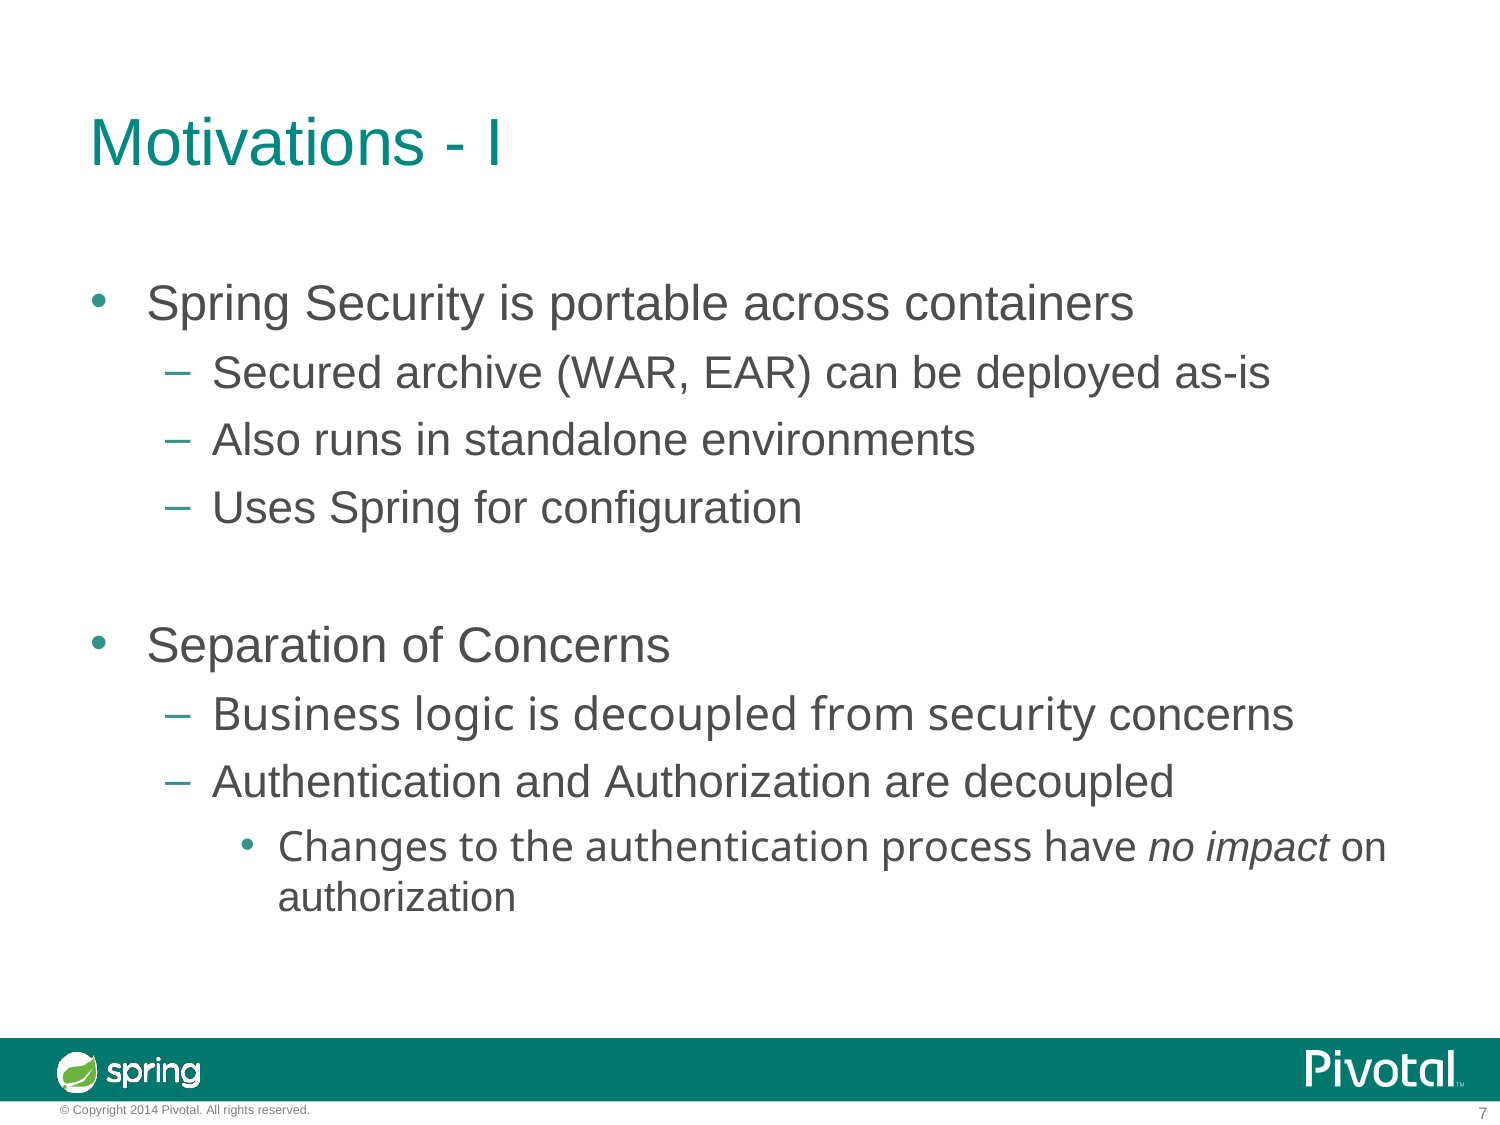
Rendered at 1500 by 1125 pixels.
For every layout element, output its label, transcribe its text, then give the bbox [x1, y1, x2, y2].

picture [32, 1041, 210, 1103]
picture [1306, 1050, 1464, 1087]
title Motivations - I [75, 45, 1426, 233]
list Spring Security is portable across containers Secured archive (WAR, EAR) can be deployed as-is Also runs in standalone environments Uses Spring for configuration Separation of Concerns Business logic is decoupled from security concerns Authentication and Authorization are decoupled Changes to the authentication process have no impact on authorization [75, 262, 1426, 1005]
